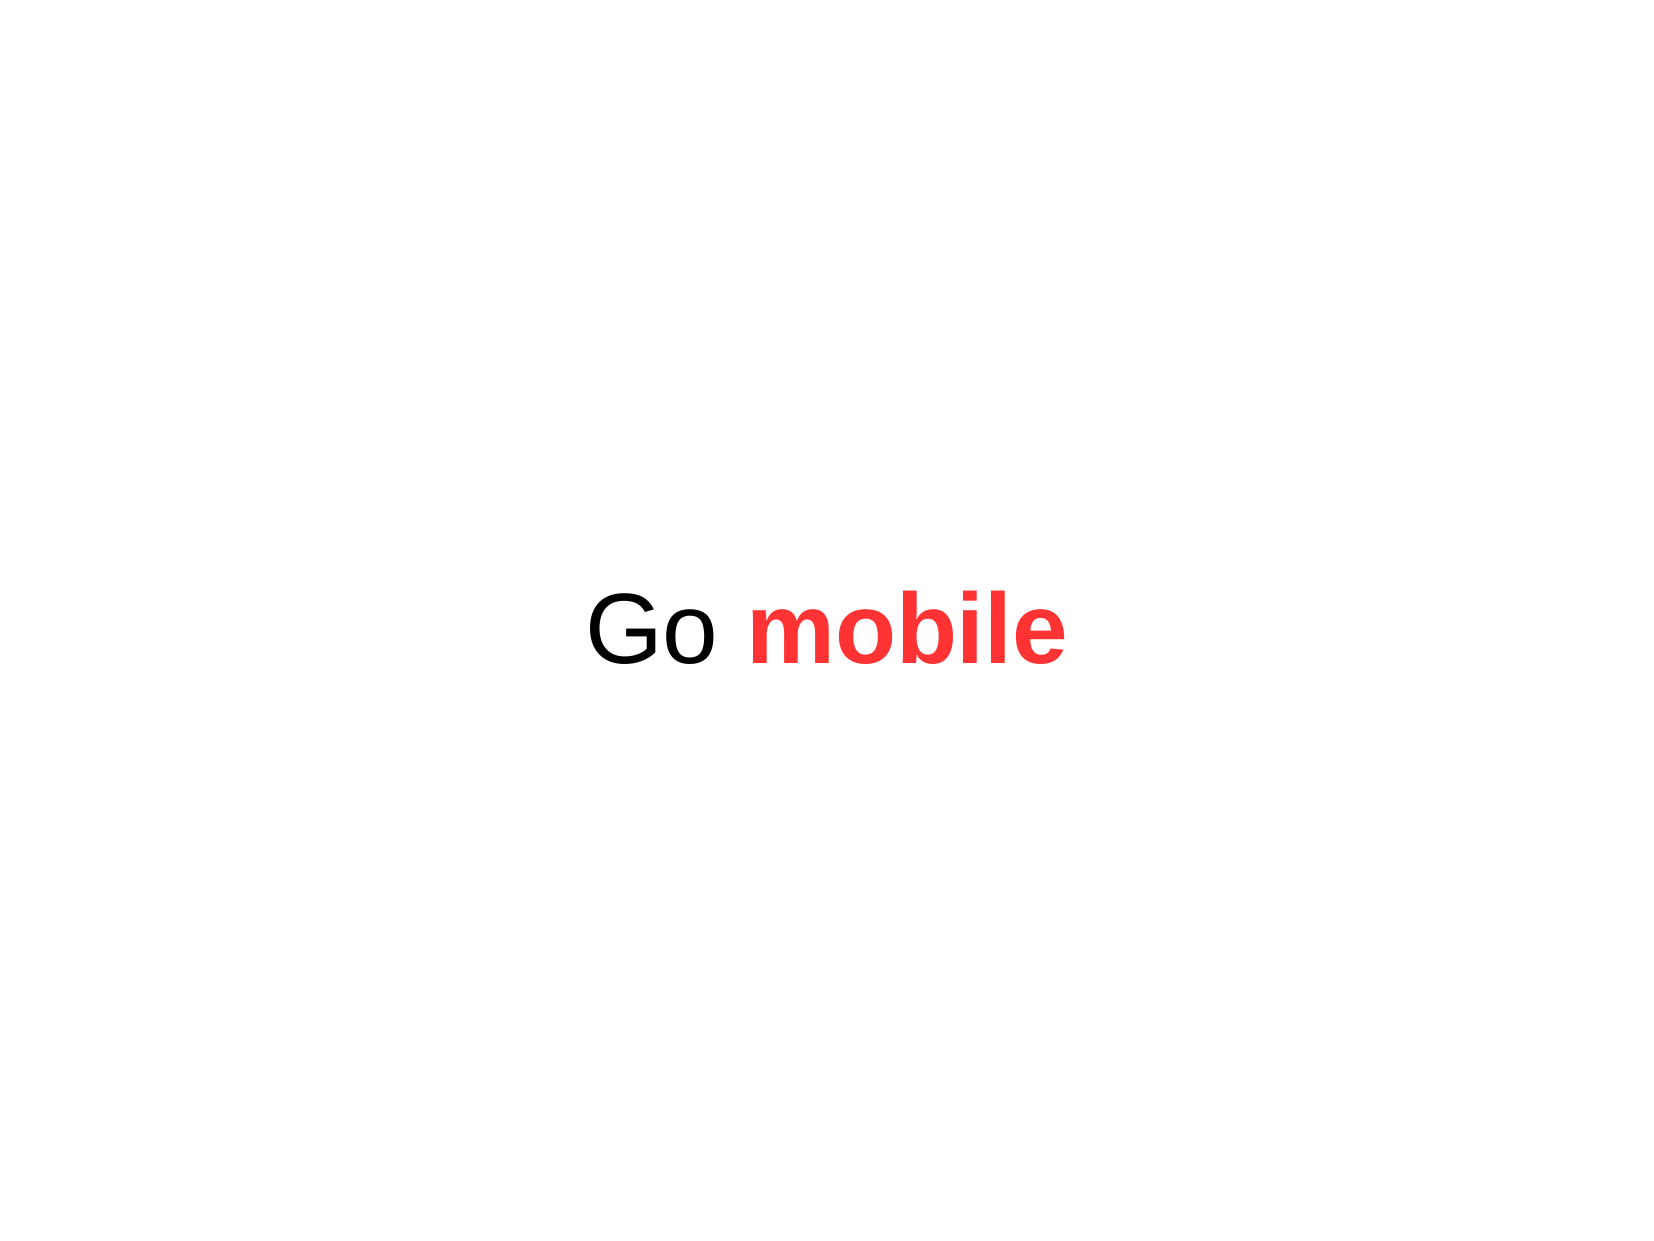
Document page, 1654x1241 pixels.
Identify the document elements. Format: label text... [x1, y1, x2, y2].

list Go mobile [82, 290, 1571, 1010]
